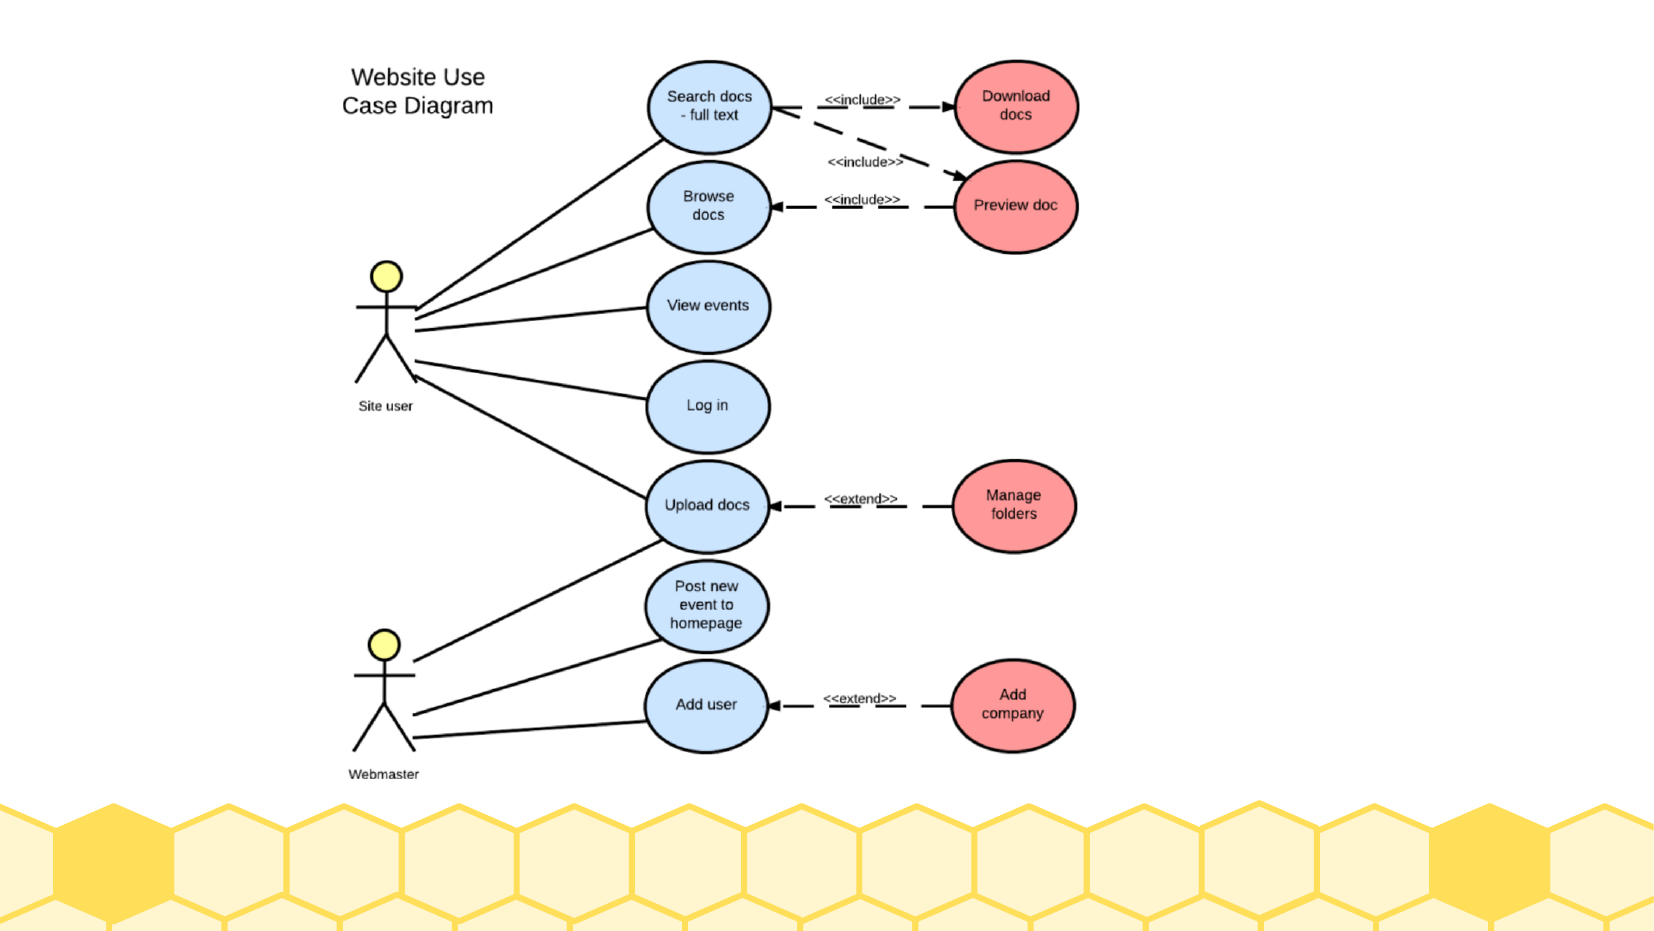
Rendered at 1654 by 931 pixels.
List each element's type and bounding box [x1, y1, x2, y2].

picture [338, 59, 1080, 779]
